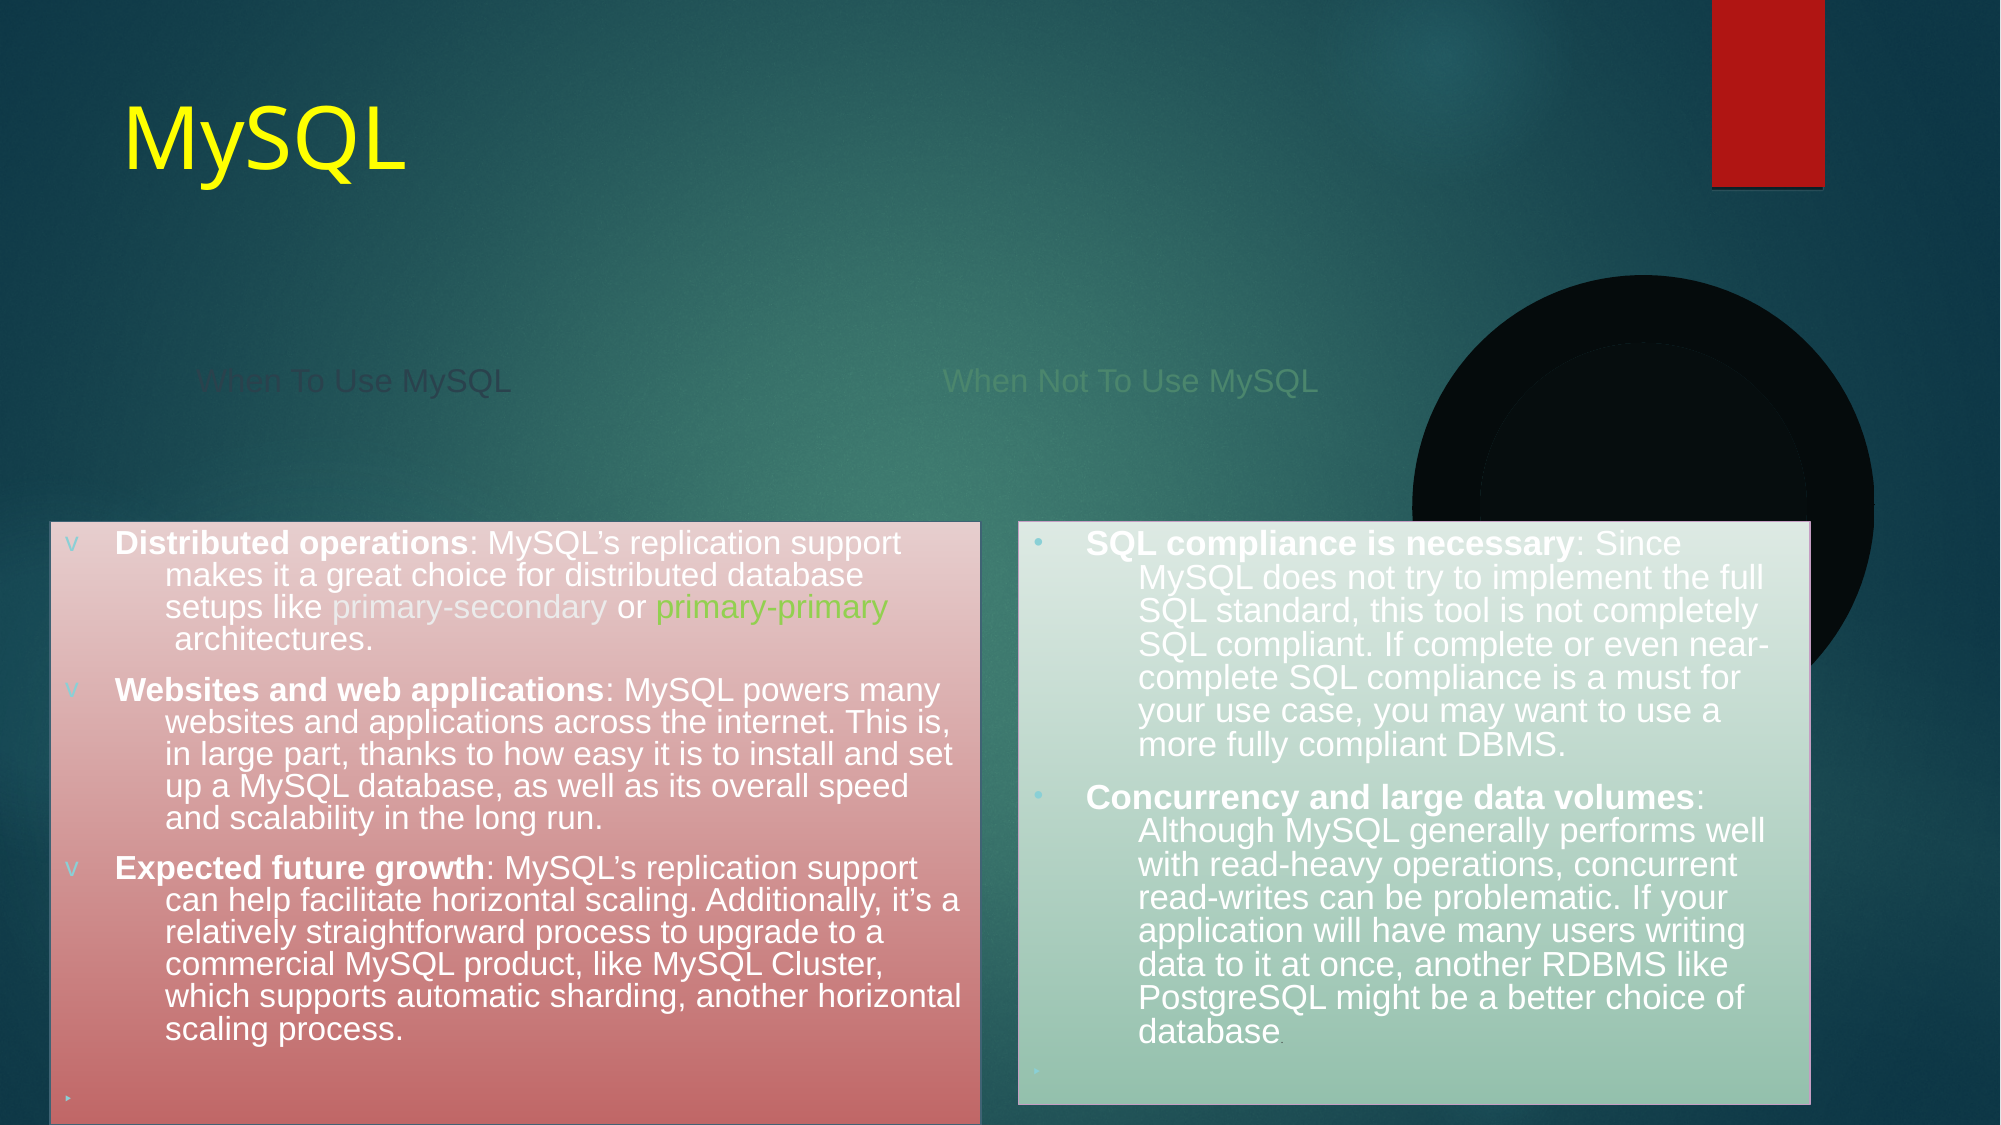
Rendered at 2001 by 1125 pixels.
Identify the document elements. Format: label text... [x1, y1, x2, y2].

list Distributed operations: MySQL’s replication support makes it a great choice for distributed database setups like primary-secondary or primary-primary architectures. Websites and web applications: MySQL powers many websites and applications across the internet. This is, in large part, thanks to how easy it is to install and set up a MySQL database, as well as its overall speed and scalability in the long run. Expected future growth: MySQL’s replication support can help facilitate horizontal scaling. Additionally, it’s a relatively straightforward process to upgrade to a commercial MySQL product, like MySQL Cluster, which supports automatic sharding, another horizontal scaling process. [50, 521, 982, 1125]
list SQL compliance is necessary: Since MySQL does not try to implement the full SQL standard, this tool is not completely SQL compliant. If complete or even near-complete SQL compliance is a must for your use case, you may want to use a more fully compliant DBMS. Concurrency and large data volumes: Although MySQL generally performs well with read-heavy operations, concurrent read-writes can be problematic. If your application will have many users writing data to it at once, another RDBMS like PostgreSQL might be a better choice of database. [1018, 521, 1810, 1105]
list When Not To Use MySQL [927, 312, 1649, 408]
title MySQL [106, 74, 1649, 305]
list When To Use MySQL [181, 312, 903, 408]
